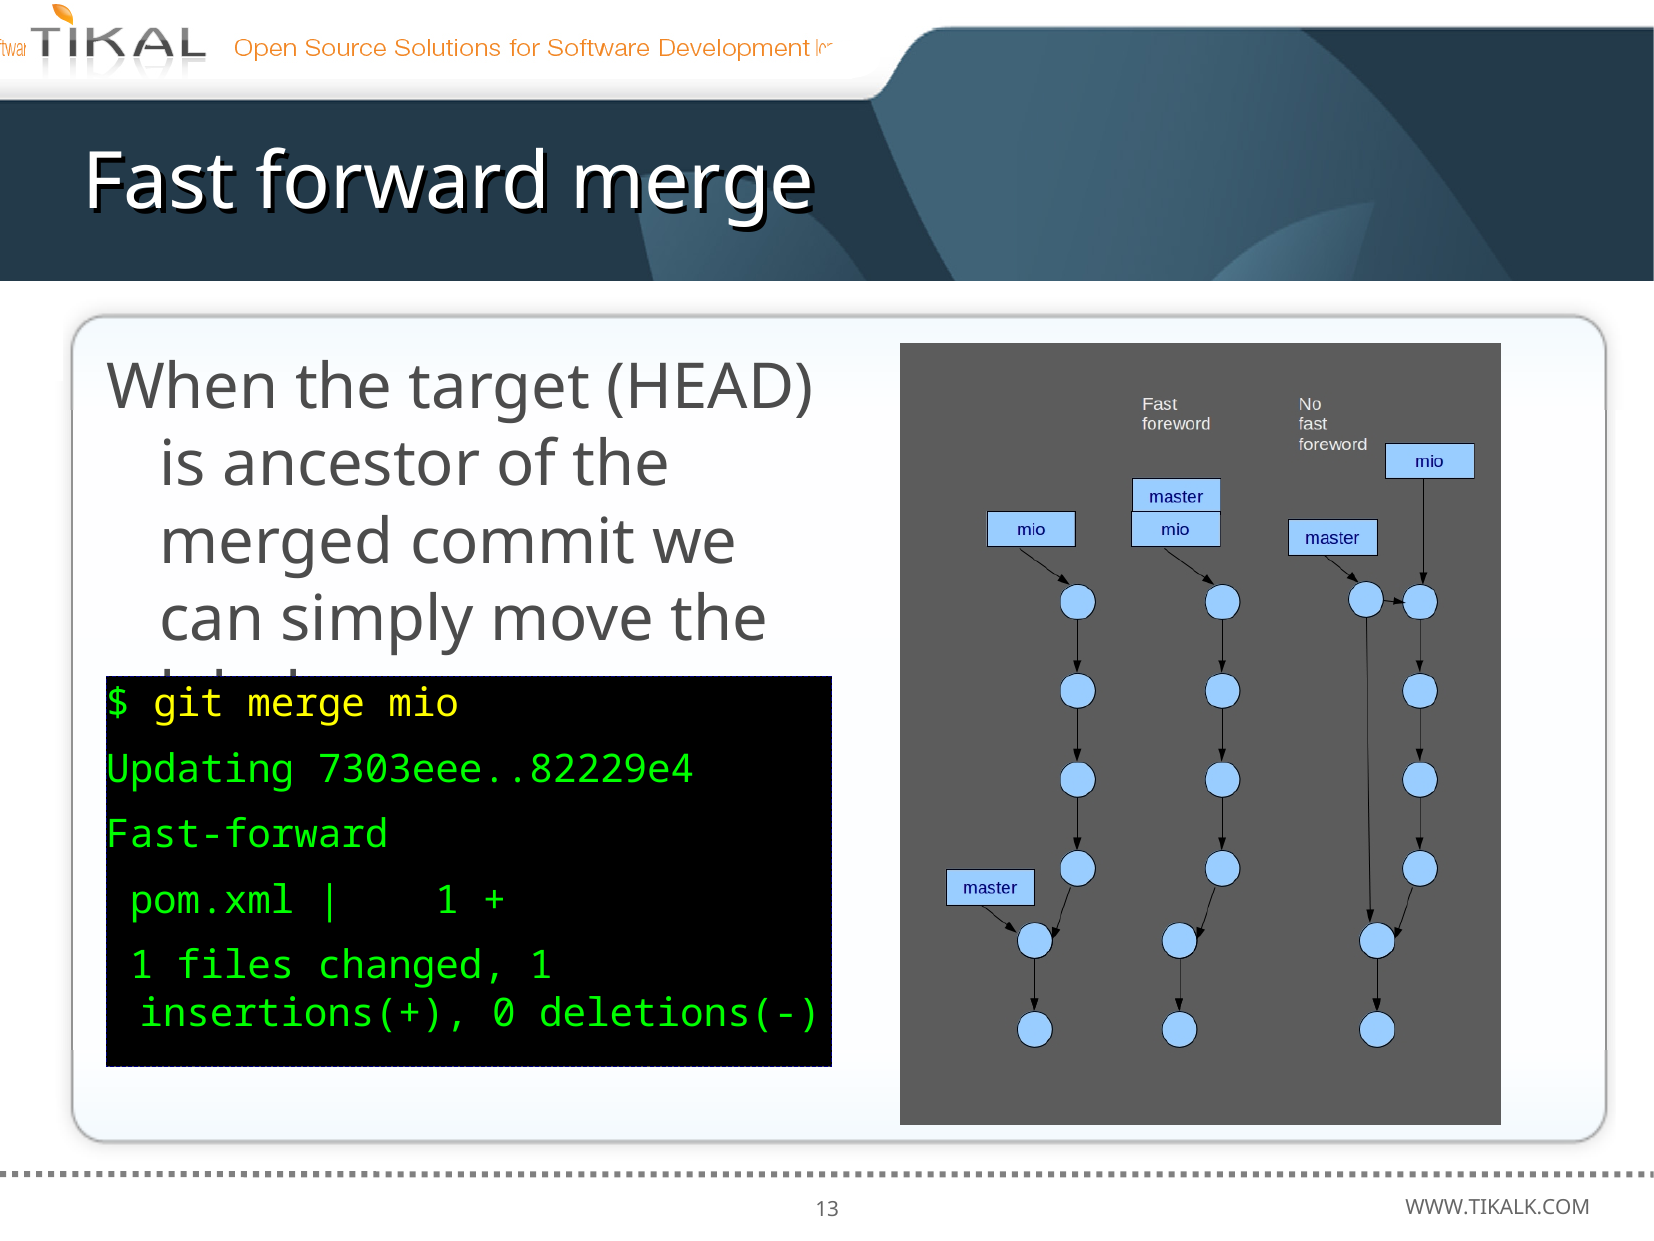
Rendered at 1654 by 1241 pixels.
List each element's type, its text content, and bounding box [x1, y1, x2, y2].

list $ git merge mio Updating 7303eee..82229e4 Fast-forward pom.xml | 1 + 1 files changed, 1 insertions(+), 0 deletions(-) [106, 676, 832, 1067]
list When the target (HEAD) is ancestor of the merged commit we can simply move the label. [106, 343, 832, 676]
title Fast forward merge [82, 73, 1570, 280]
picture [55, 296, 1624, 1163]
picture [0, 3, 1654, 281]
